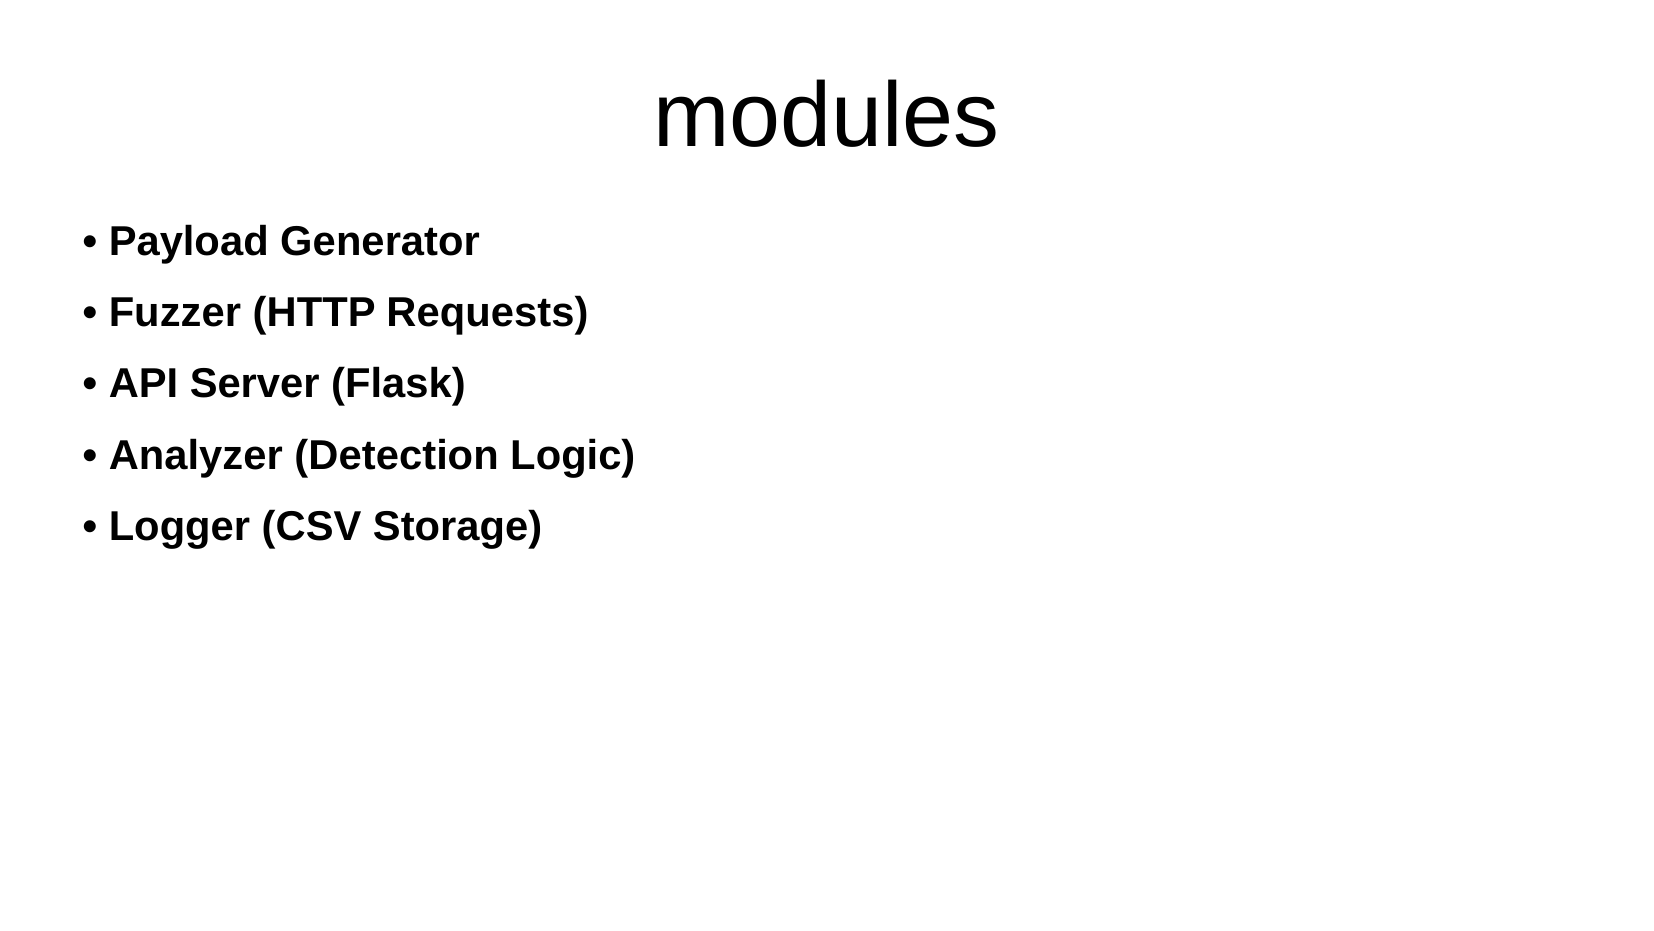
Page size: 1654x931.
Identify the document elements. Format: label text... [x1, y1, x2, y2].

list • Payload Generator • Fuzzer (HTTP Requests) • API Server (Flask) • Analyzer (Detection Logic) • Logger (CSV Storage) [82, 217, 1571, 758]
title modules [82, 37, 1571, 193]
